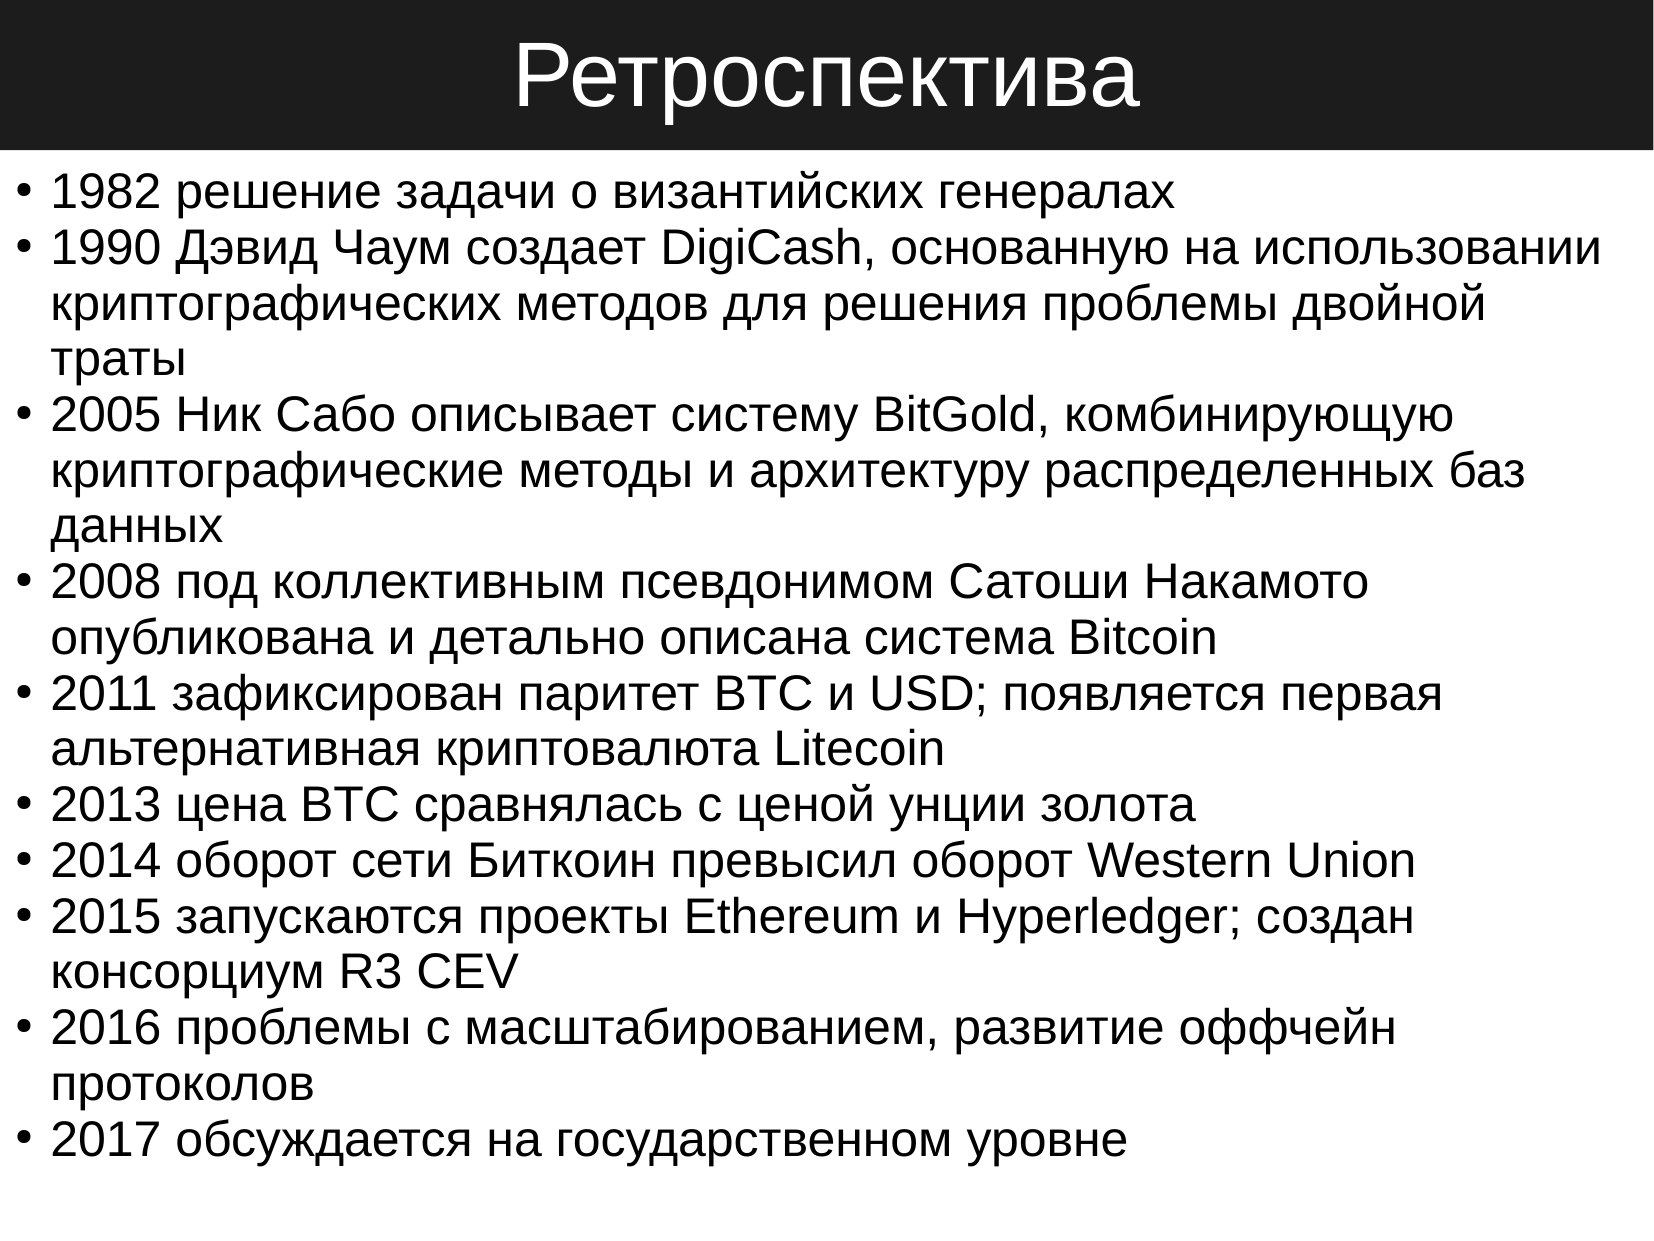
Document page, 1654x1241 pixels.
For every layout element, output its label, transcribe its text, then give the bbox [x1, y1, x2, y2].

title Ретроспектива [0, 0, 1654, 151]
subtitle 1982 решение задачи о византийских генералах 1990 Дэвид Чаум создает DigiCash, основанную на использовании криптографических методов для решения проблемы двойной траты 2005 Ник Сабо описывает систему BitGold, комбинирующую криптографические методы и архитектуру распределенных баз данных 2008 под коллективным псевдонимом Сатоши Накамото опубликована и детально описана система Bitcoin 2011 зафиксирован паритет BTC и USD; появляется первая альтернативная криптовалюта Litecoin 2013 цена BTC сравнялась с ценой унции золота 2014 оборот сети Биткоин превысил оборот Western Union 2015 запускаются проекты Ethereum и Hyperledger; создан консорциум R3 CEV 2016 проблемы с масштабированием, развитие оффчейн протоколов 2017 обсуждается на государственном уровне [15, 163, 1606, 1223]
